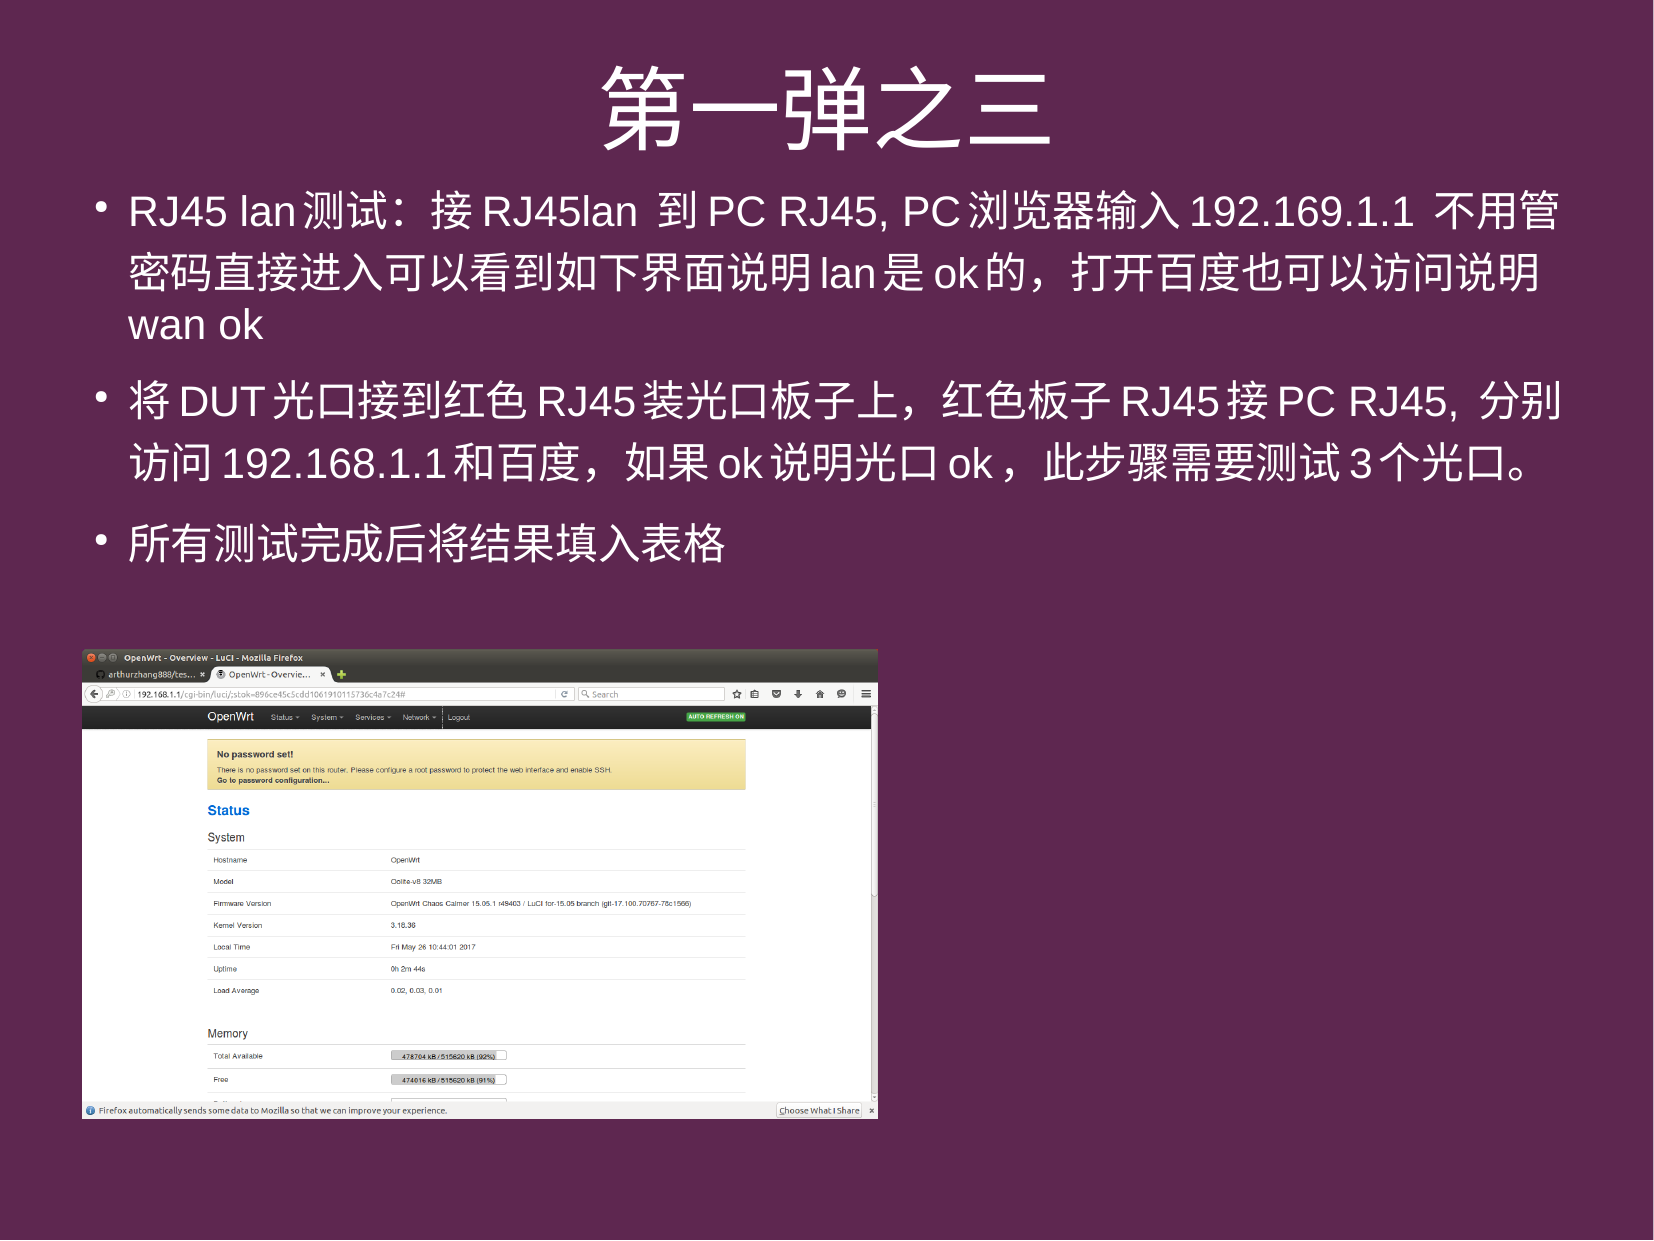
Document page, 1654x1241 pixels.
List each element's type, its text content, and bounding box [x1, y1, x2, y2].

list RJ45 lan测试：接RJ45lan 到PC RJ45, PC浏览器输入192.169.1.1 不用管密码直接进入可以看到如下界面说明lan是ok的，打开百度也可以访问说明wan ok 将DUT光口接到红色RJ45装光口板子上，红色板子RJ45接PC RJ45, 分别访问192.168.1.1和百度，如果ok说明光口ok，此步骤需要测试3个光口。 所有测试完成后将结果填入表格 [82, 177, 1571, 626]
title 第一弹之三 [82, 0, 1571, 177]
picture [82, 649, 878, 1119]
